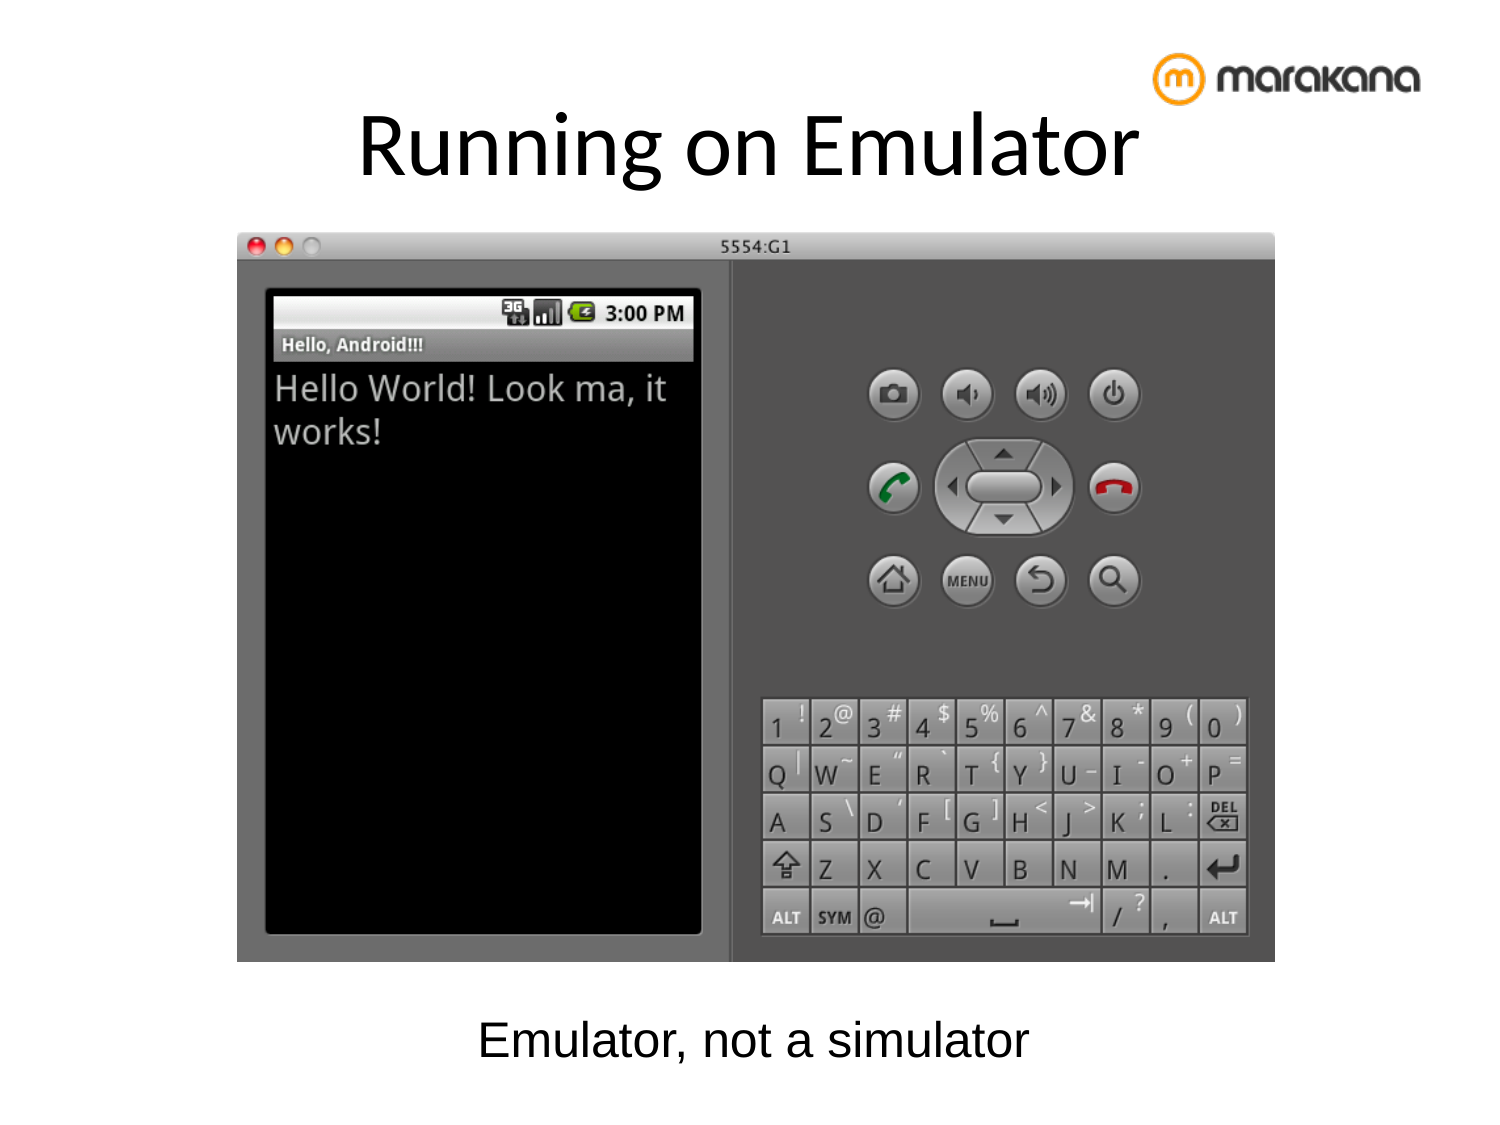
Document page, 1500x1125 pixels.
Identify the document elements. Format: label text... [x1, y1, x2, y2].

picture [237, 232, 1275, 962]
title Running on Emulator [75, 45, 1425, 233]
text_box Emulator, not a simulator [462, 999, 1050, 1075]
